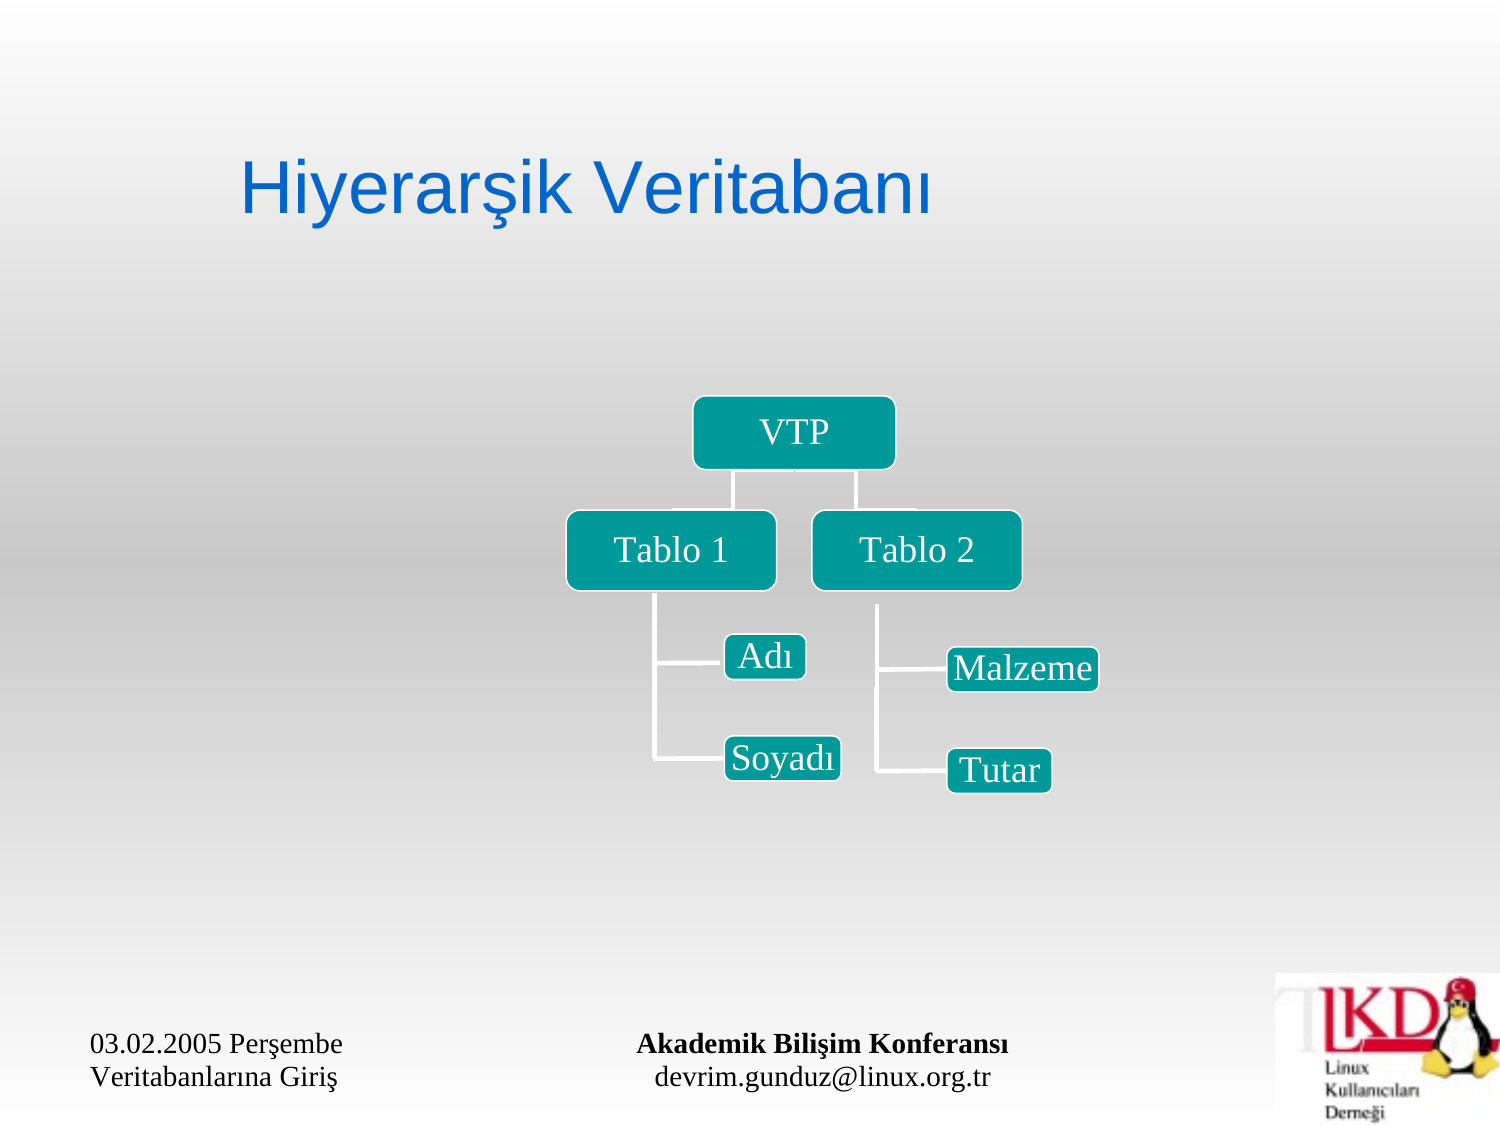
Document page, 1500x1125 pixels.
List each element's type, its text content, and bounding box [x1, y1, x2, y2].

text_box Tablo 1 [598, 518, 745, 584]
text_box Tablo 2 [844, 518, 991, 584]
text_box [692, 395, 896, 470]
text_box Tutar [944, 738, 1056, 804]
text_box VTP [743, 400, 845, 466]
title Hiyerarşik Veritabanı [224, 49, 1425, 237]
text_box Adı [722, 624, 809, 690]
list [224, 299, 1425, 975]
text_box [566, 510, 777, 591]
picture [1275, 973, 1500, 1125]
text_box Malzeme [938, 636, 1109, 702]
text_box Soyadı [715, 725, 850, 791]
text_box [811, 510, 1023, 591]
